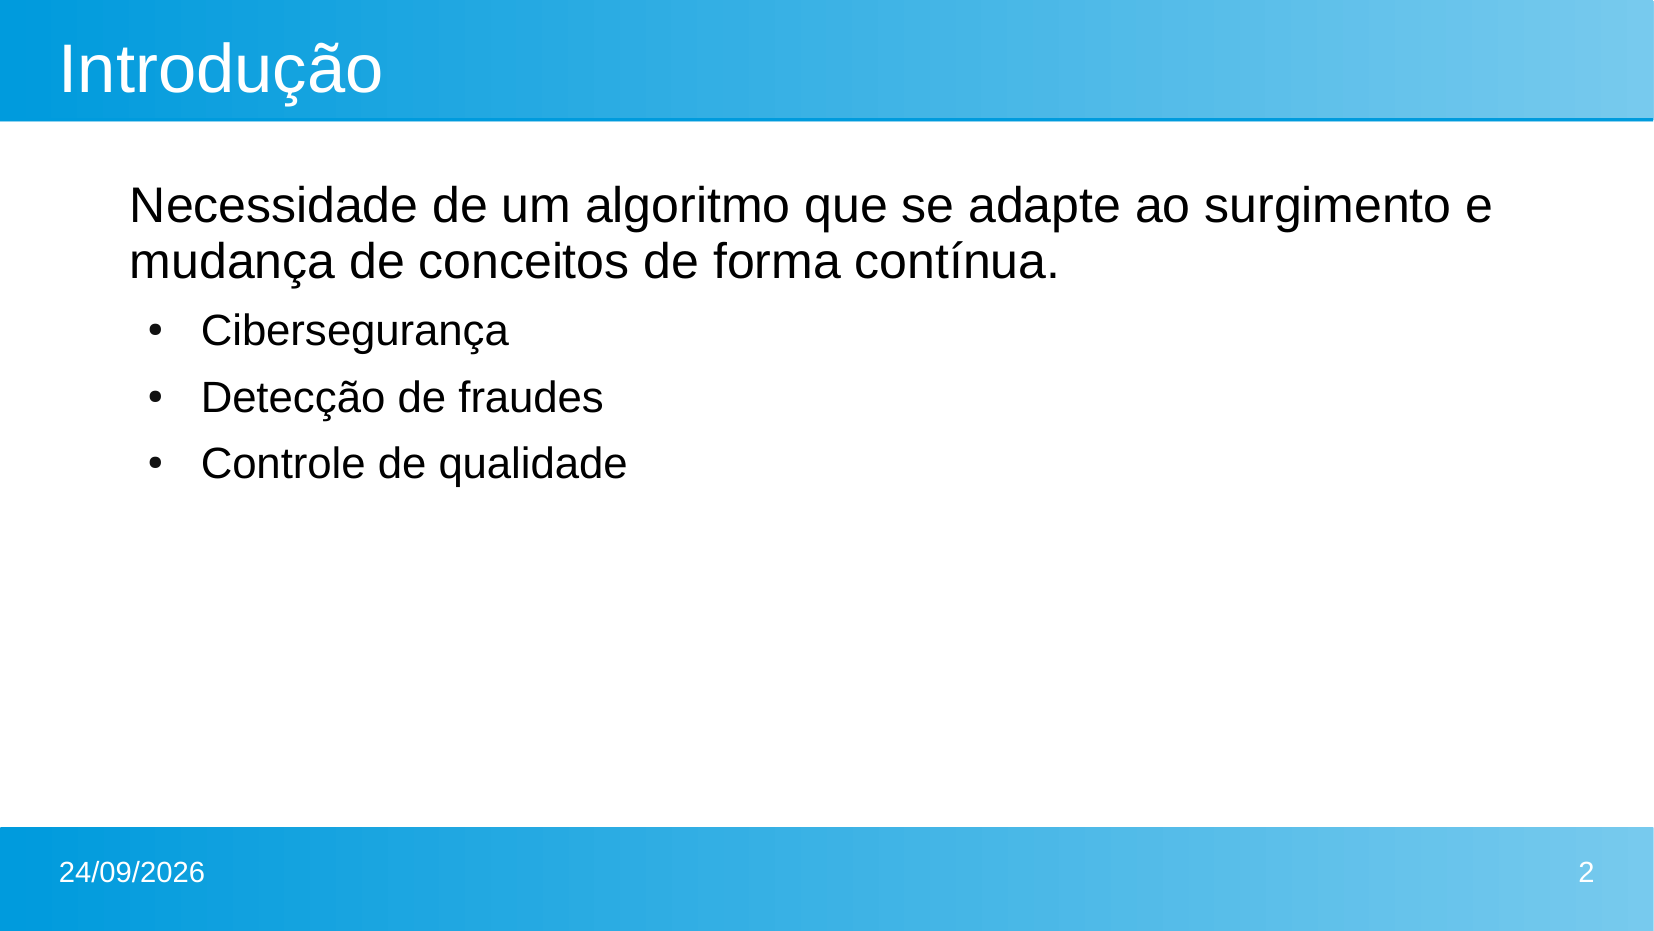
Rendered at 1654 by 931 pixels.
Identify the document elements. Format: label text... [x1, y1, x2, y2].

list Necessidade de um algoritmo que se adapte ao surgimento e mudança de conceitos de forma contínua. Cibersegurança Detecção de fraudes Controle de qualidade [59, 177, 1595, 768]
title Introdução [59, 29, 1595, 108]
